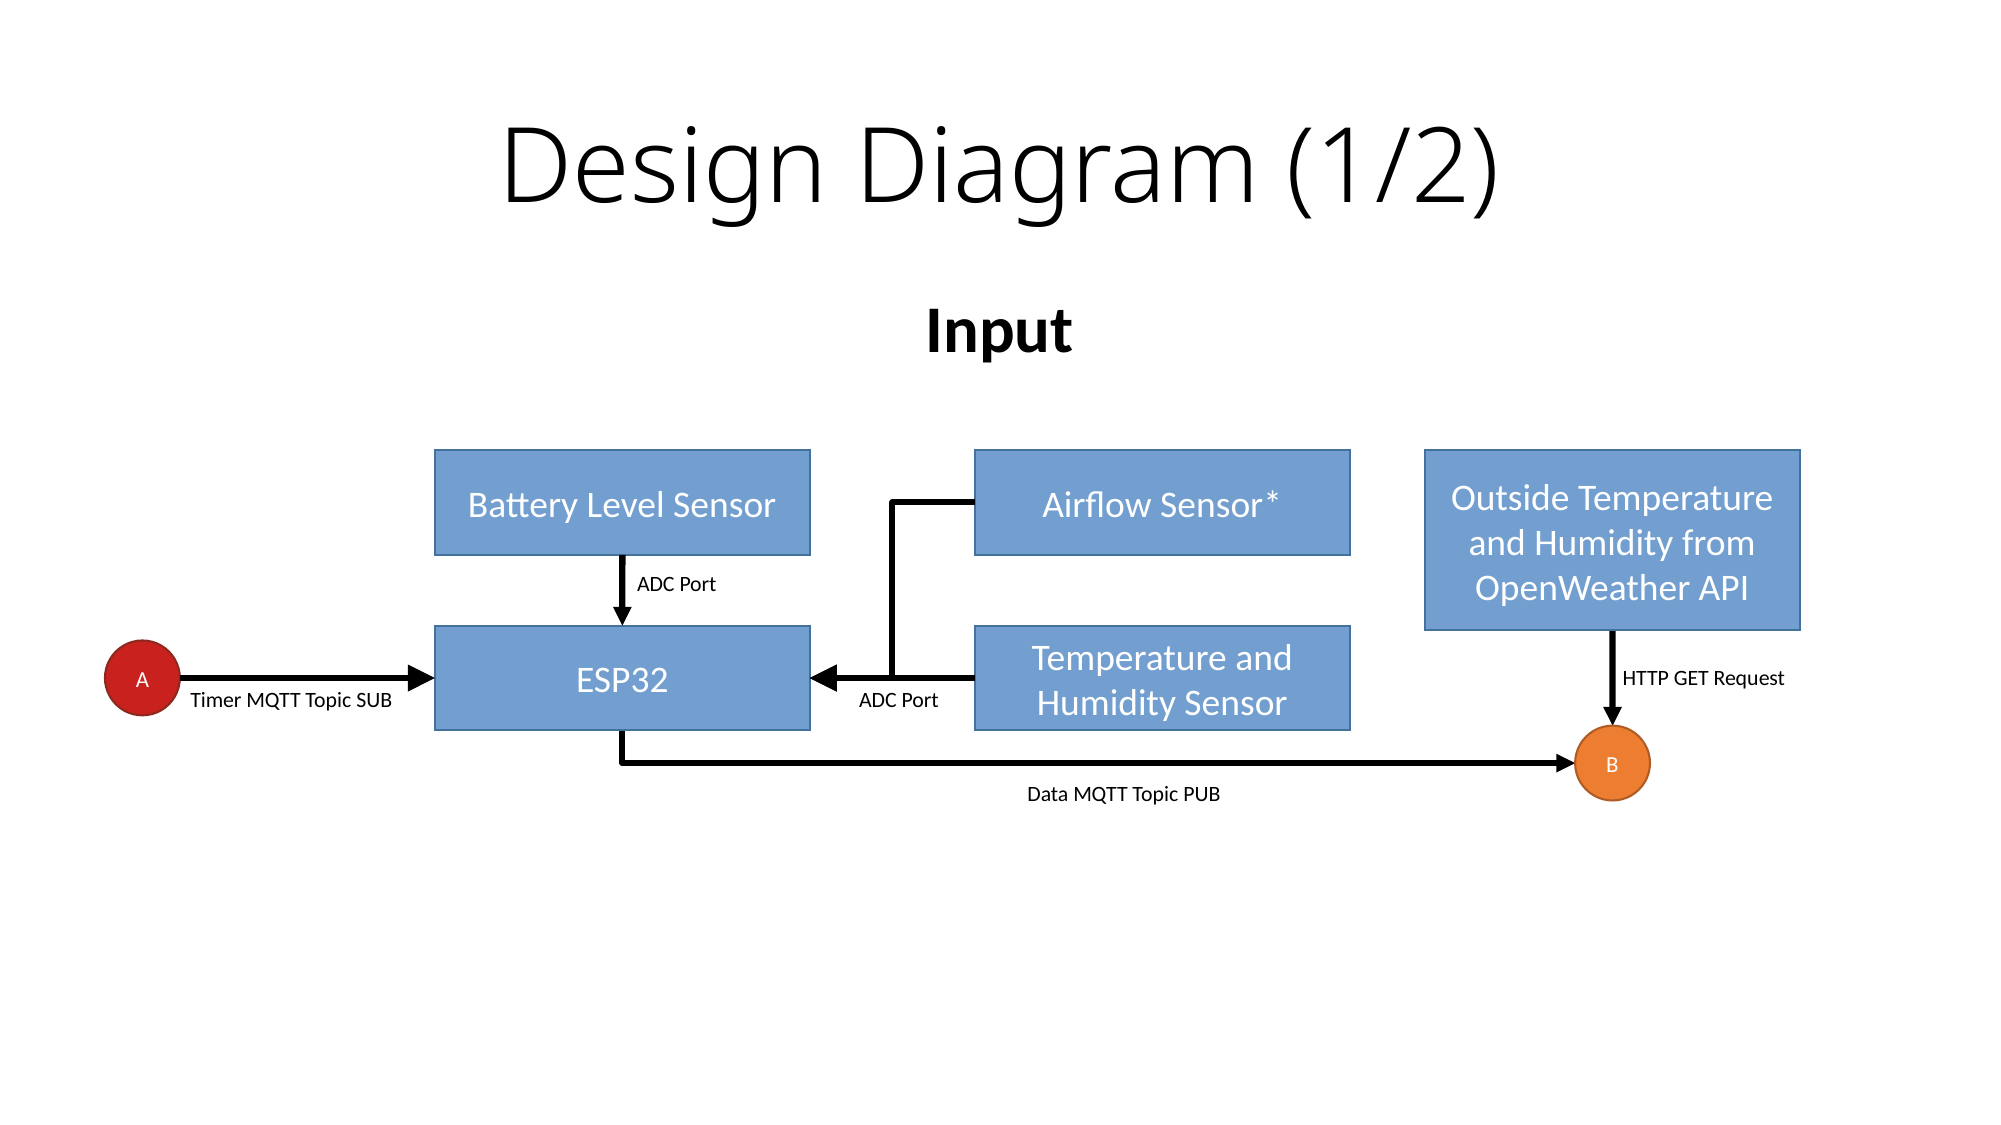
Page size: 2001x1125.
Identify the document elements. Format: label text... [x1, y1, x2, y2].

text_box ADC Port [844, 681, 954, 719]
title Design Diagram (1/2) [137, 59, 1863, 278]
text_box HTTP GET Request [1607, 656, 1800, 698]
text_box Timer MQTT Topic SUB [175, 677, 408, 719]
text_box Airflow Sensor* [975, 450, 1350, 555]
text_box A [104, 640, 180, 716]
text_box ADC Port [622, 562, 732, 604]
text_box Battery Level Sensor [435, 450, 810, 555]
text_box Outside Temperature and Humidity from OpenWeather API [1425, 450, 1800, 630]
text_box Temperature and Humidity Sensor [975, 626, 1350, 730]
text_box Data MQTT Topic PUB [1012, 772, 1236, 814]
text_box B [1575, 725, 1651, 801]
text_box Input [910, 278, 1089, 374]
text_box ESP32 [435, 626, 810, 730]
